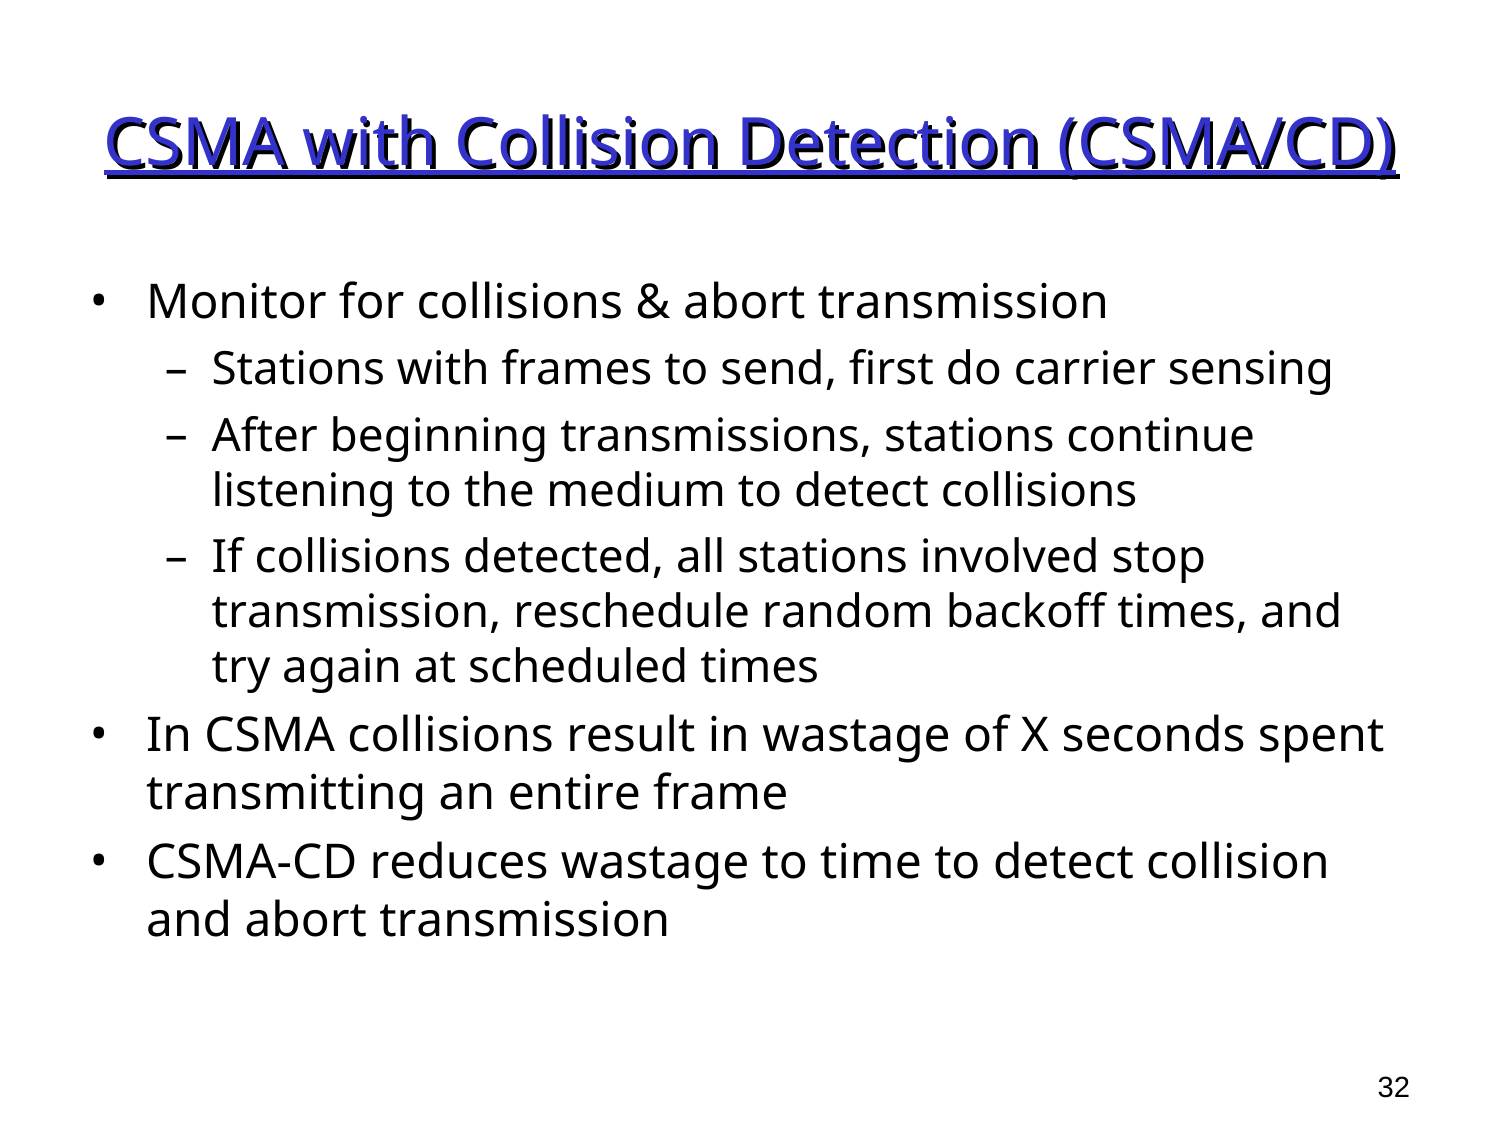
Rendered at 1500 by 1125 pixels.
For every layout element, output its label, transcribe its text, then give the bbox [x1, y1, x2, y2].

title CSMA with Collision Detection (CSMA/CD) [75, 45, 1426, 233]
list Monitor for collisions & abort transmission Stations with frames to send, first do carrier sensing After beginning transmissions, stations continue listening to the medium to detect collisions If collisions detected, all stations involved stop transmission, reschedule random backoff times, and try again at scheduled times In CSMA collisions result in wastage of X seconds spent transmitting an entire frame CSMA-CD reduces wastage to time to detect collision and abort transmission [75, 262, 1426, 1039]
